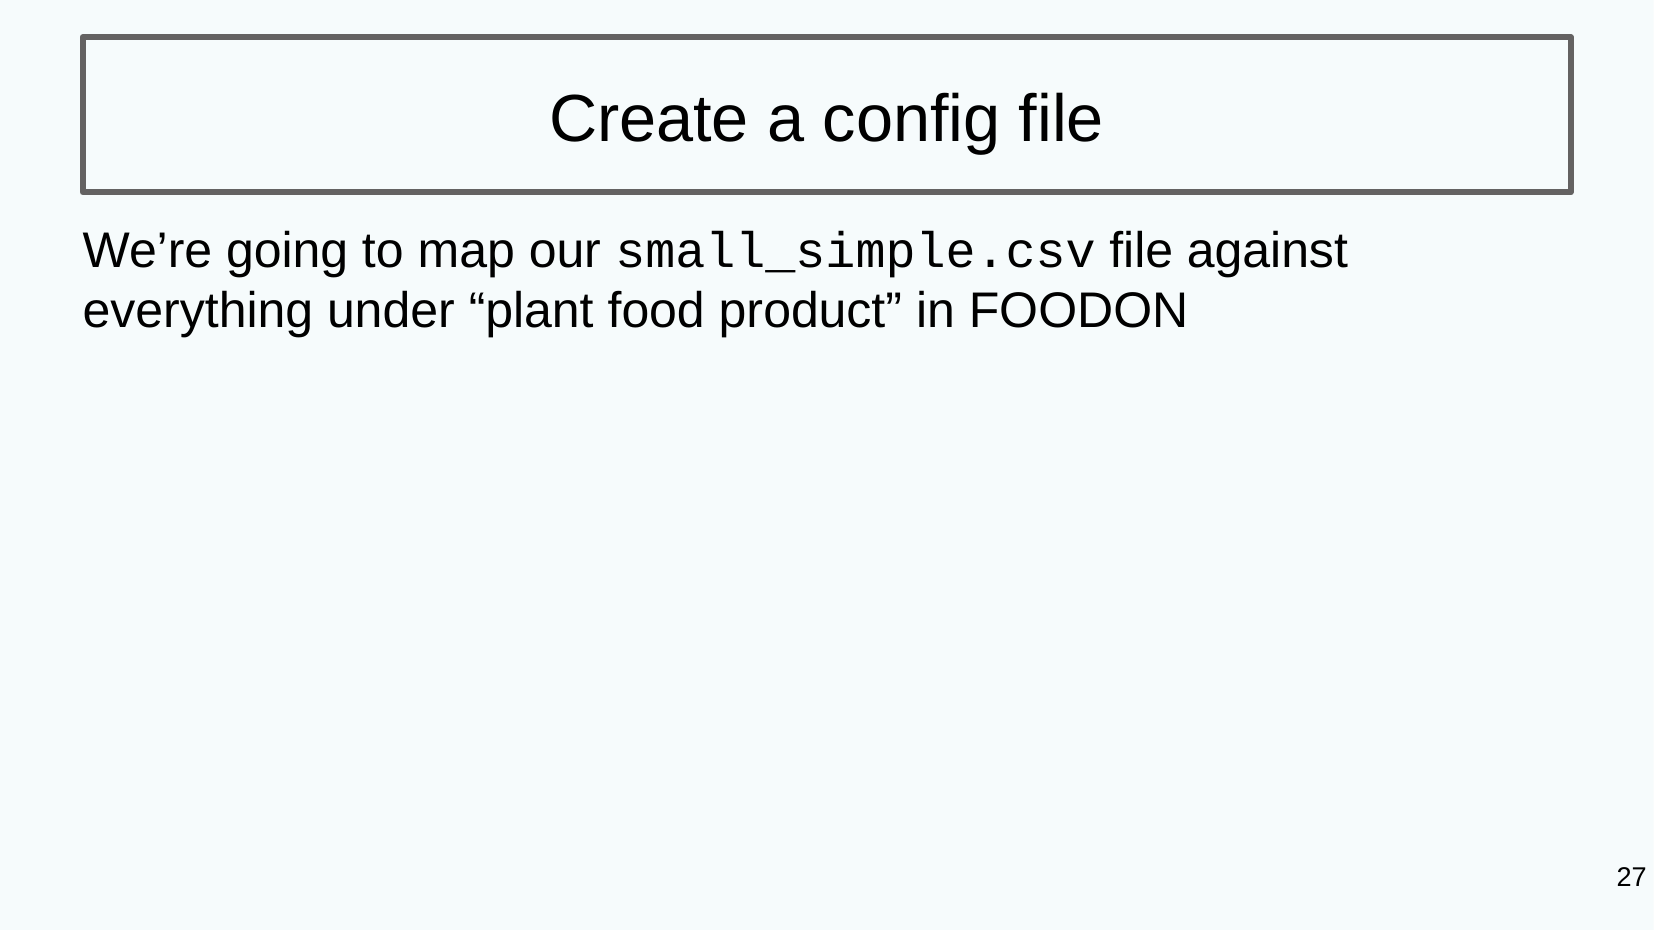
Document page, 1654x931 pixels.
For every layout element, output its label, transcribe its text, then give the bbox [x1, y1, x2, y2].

text_box Create a config file [82, 37, 1571, 193]
slide_number <number> [1547, 859, 1647, 931]
text_box We’re going to map our small_simple.csv file against everything under “plant food product” in FOODON [82, 217, 1571, 757]
